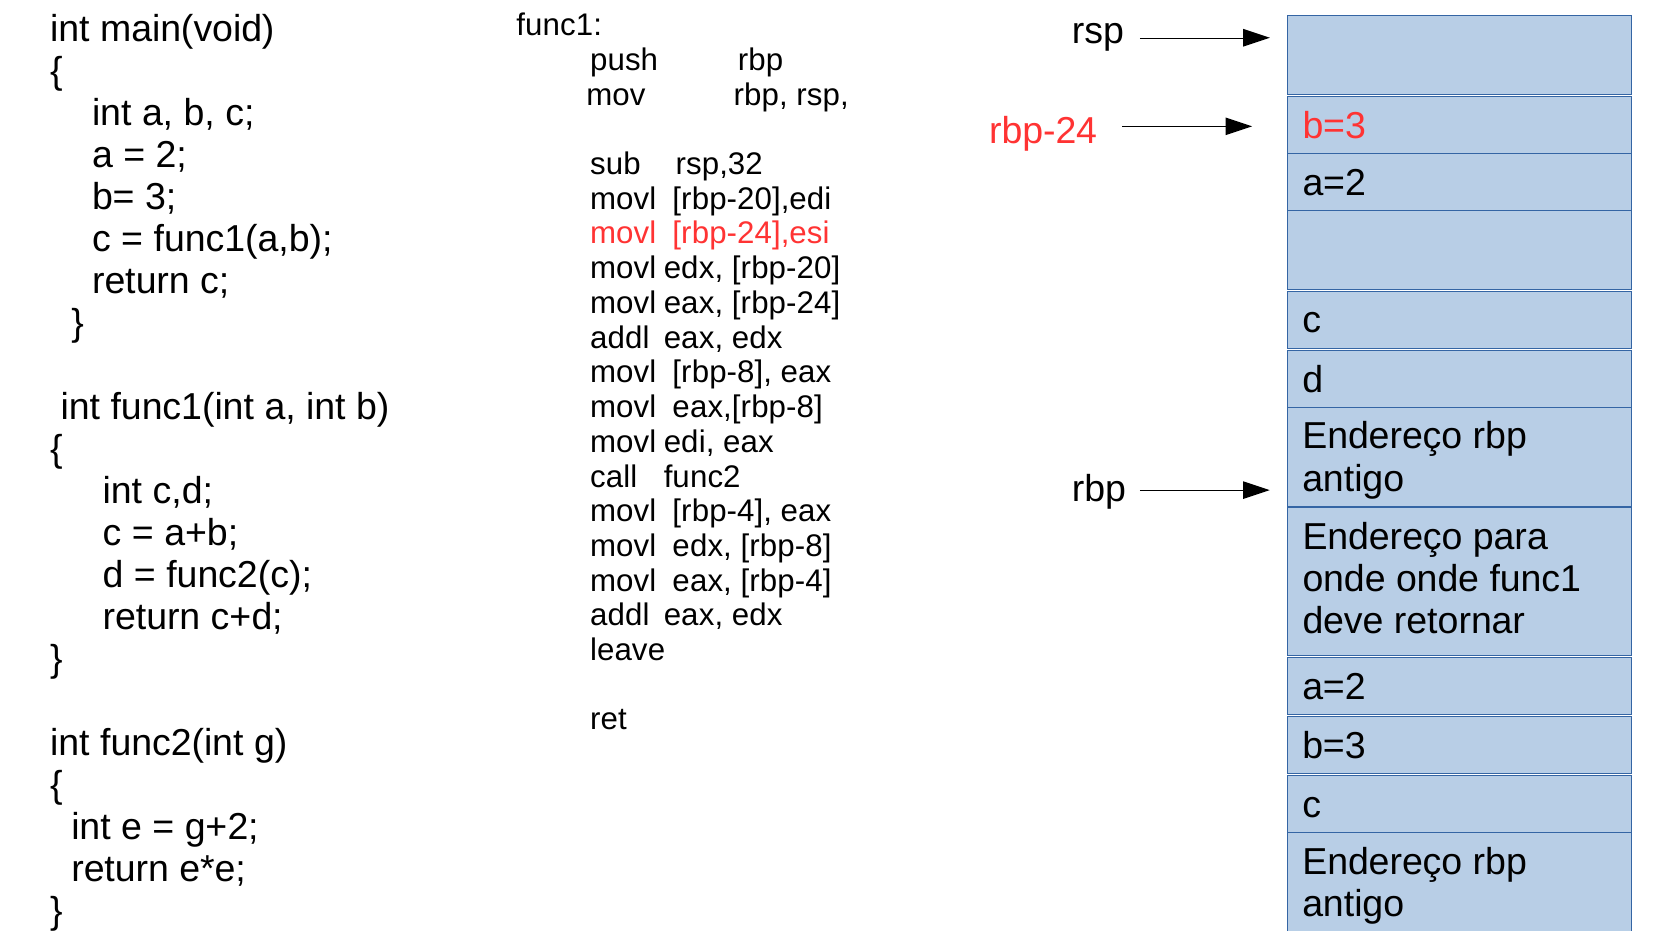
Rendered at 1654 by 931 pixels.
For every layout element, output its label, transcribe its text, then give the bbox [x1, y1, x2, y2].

text_box Endereço rbp antigo [1287, 833, 1632, 931]
text_box b=3 [1287, 96, 1632, 154]
text_box [1287, 211, 1632, 290]
text_box Endereço rbp antigo [1287, 408, 1632, 507]
text_box c [1287, 775, 1632, 833]
text_box rbp-24 [974, 102, 1113, 160]
text_box Endereço para onde onde func1 deve retornar [1287, 507, 1632, 656]
text_box b=3 [1287, 716, 1632, 774]
text_box a=2 [1287, 154, 1632, 211]
text_box rbp [1057, 459, 1141, 517]
text_box rsp [1057, 2, 1139, 60]
text_box int main(void) { int a, b, c; a = 2; b= 3; c = func1(a,b); return c; } int func1(int a, int b) { int c,d; c = a+b; d = func2(c); return c+d; } int func2(int g) { int e = g+2; return e*e; } [35, 0, 449, 931]
text_box func1: push rbp mov rbp, rsp, sub rsp,32 movl [rbp-20],edi movl [rbp-24],esi movl edx, [rbp-20] movl eax, [rbp-24] addl eax, edx movl [rbp-8], eax movl eax,[rbp-8] movl edi, eax call func2 movl [rbp-4], eax movl edx, [rbp-8] movl eax, [rbp-4] addl eax, edx leave ret [501, 0, 1010, 925]
text_box c [1287, 291, 1632, 349]
text_box d [1287, 350, 1632, 408]
text_box [1287, 15, 1632, 95]
text_box a=2 [1287, 657, 1632, 715]
